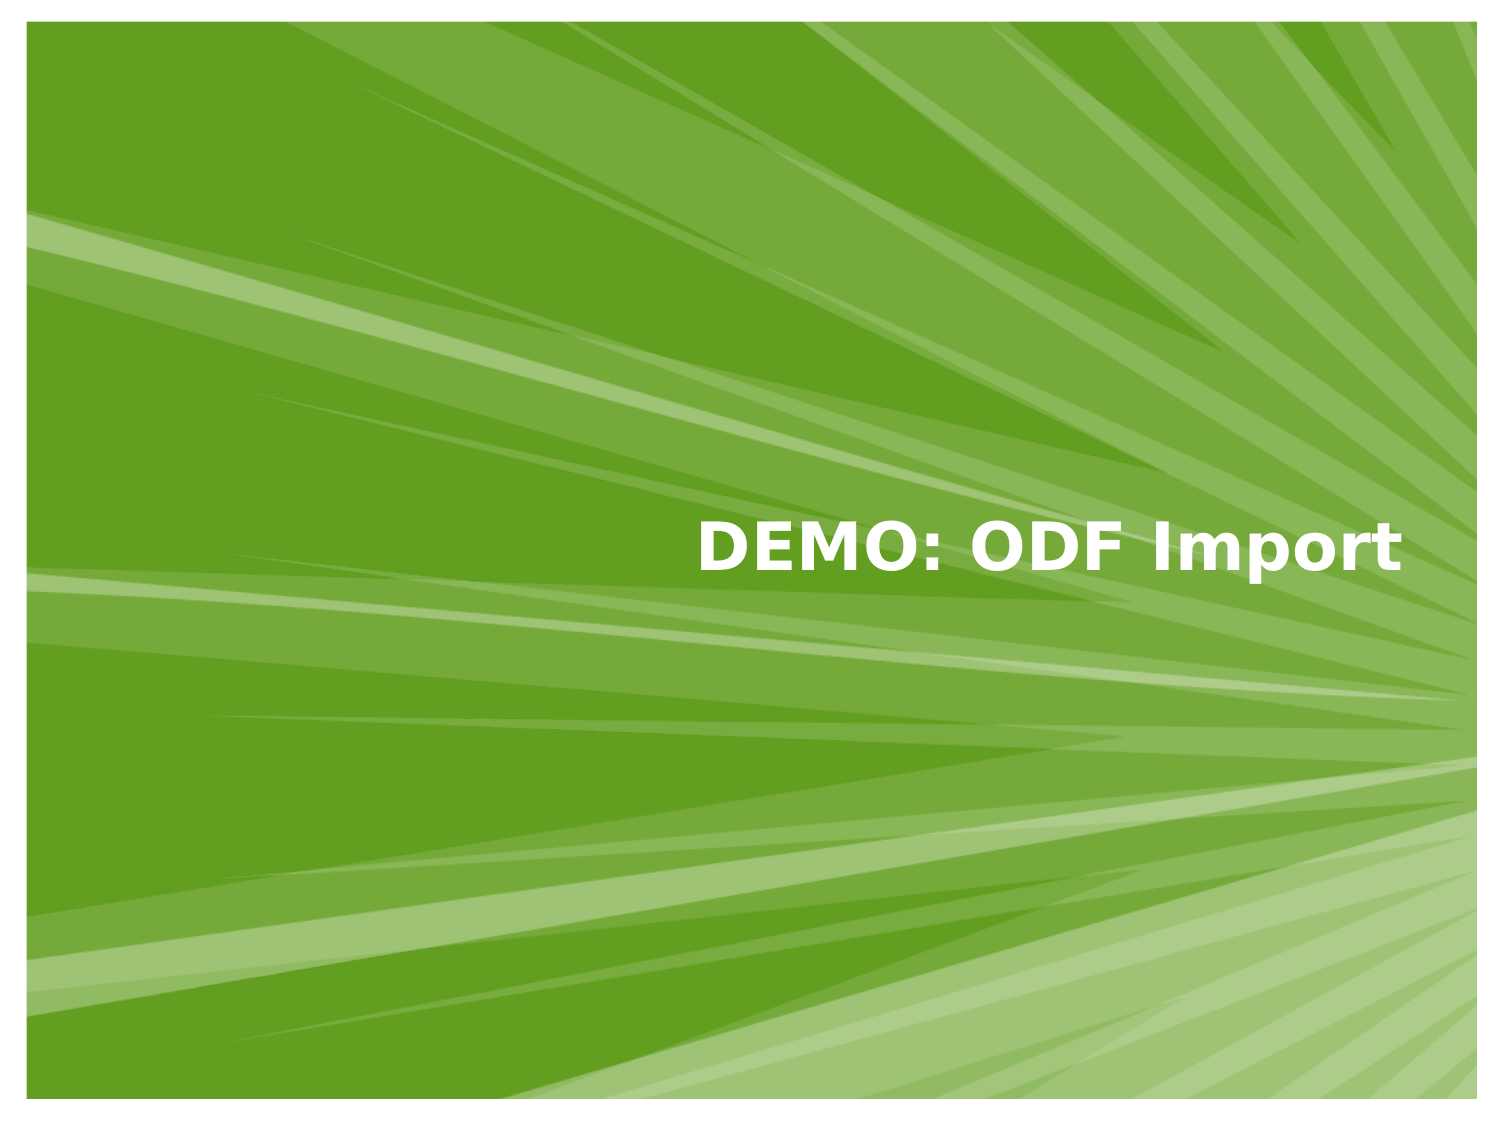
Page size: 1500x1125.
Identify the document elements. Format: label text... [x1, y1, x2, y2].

title DEMO: ODF Import [53, 462, 1404, 625]
picture [26, 21, 1479, 1100]
